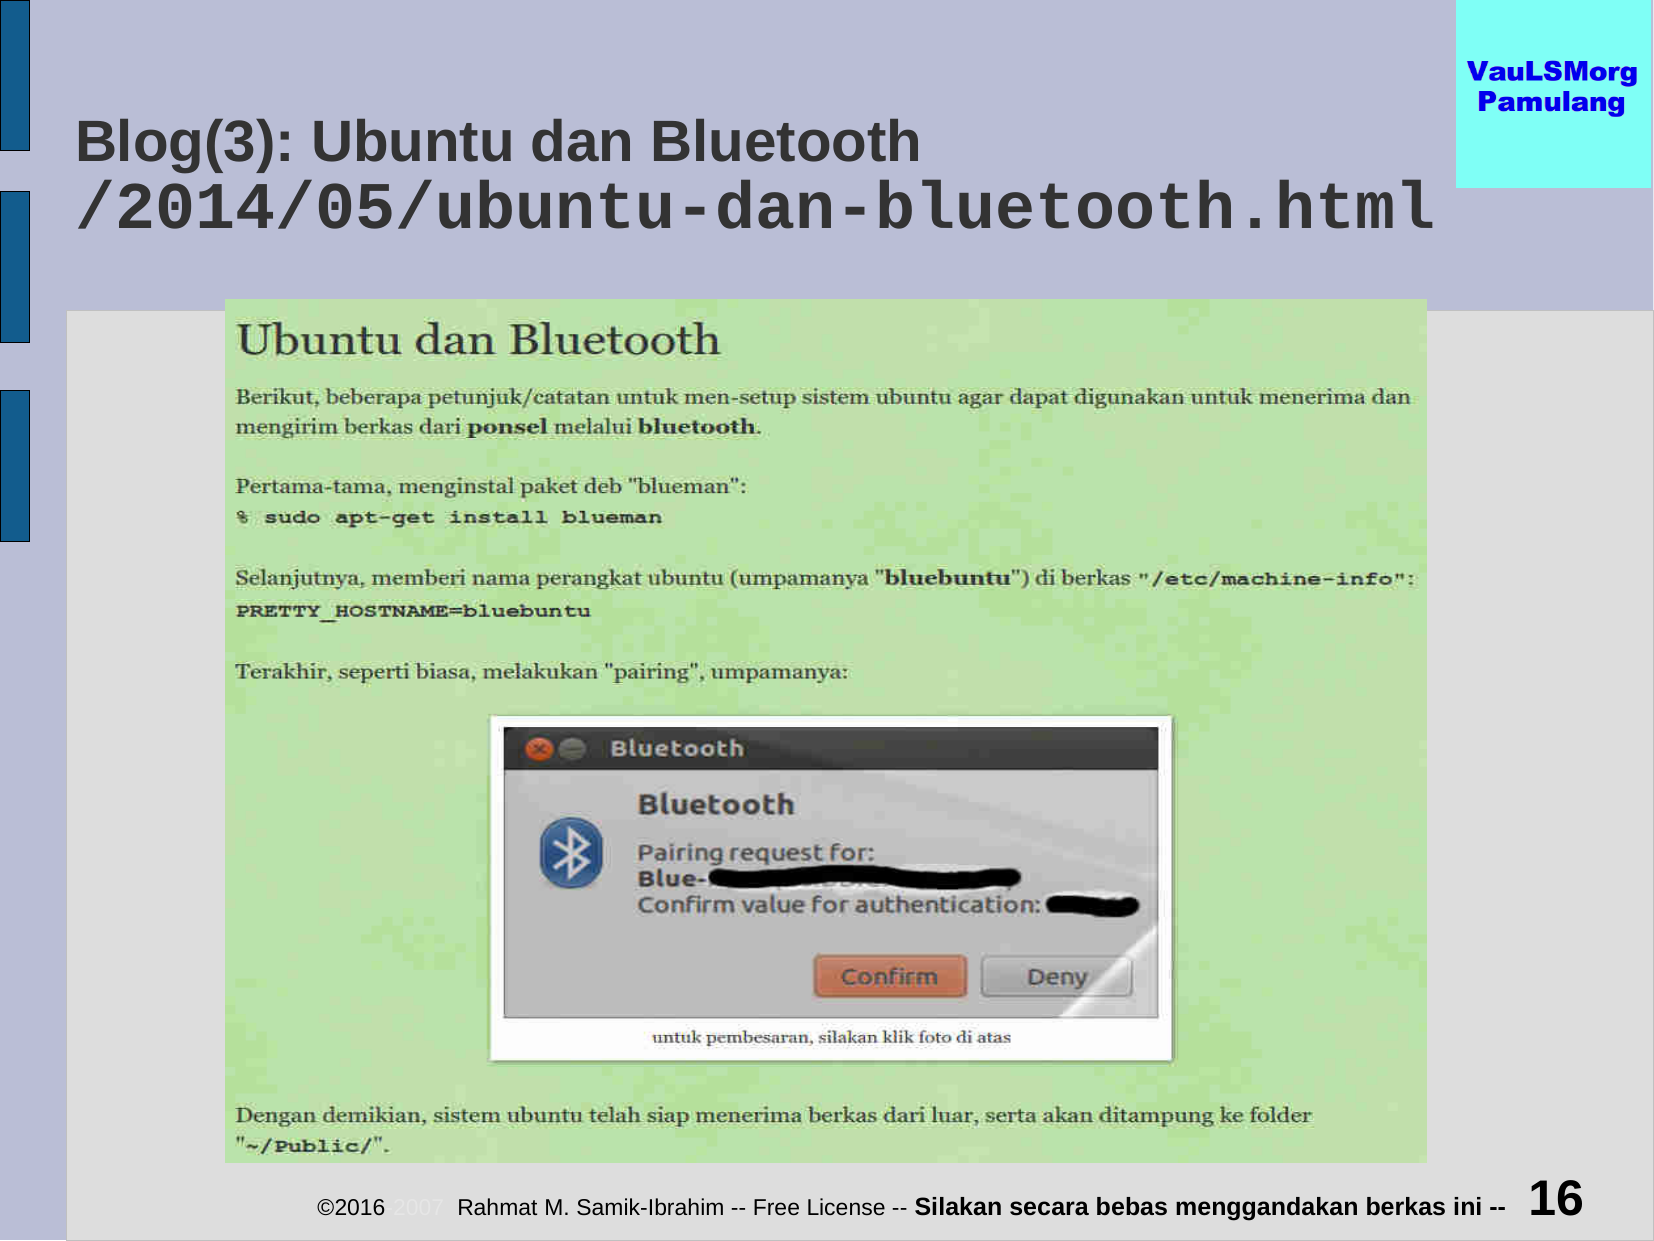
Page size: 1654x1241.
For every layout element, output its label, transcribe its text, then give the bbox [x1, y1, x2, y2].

picture [225, 299, 1427, 1163]
title Blog(3): Ubuntu dan Bluetooth /2014/05/ubuntu-dan-bluetooth.html [75, 75, 1613, 283]
picture [1456, 0, 1651, 188]
